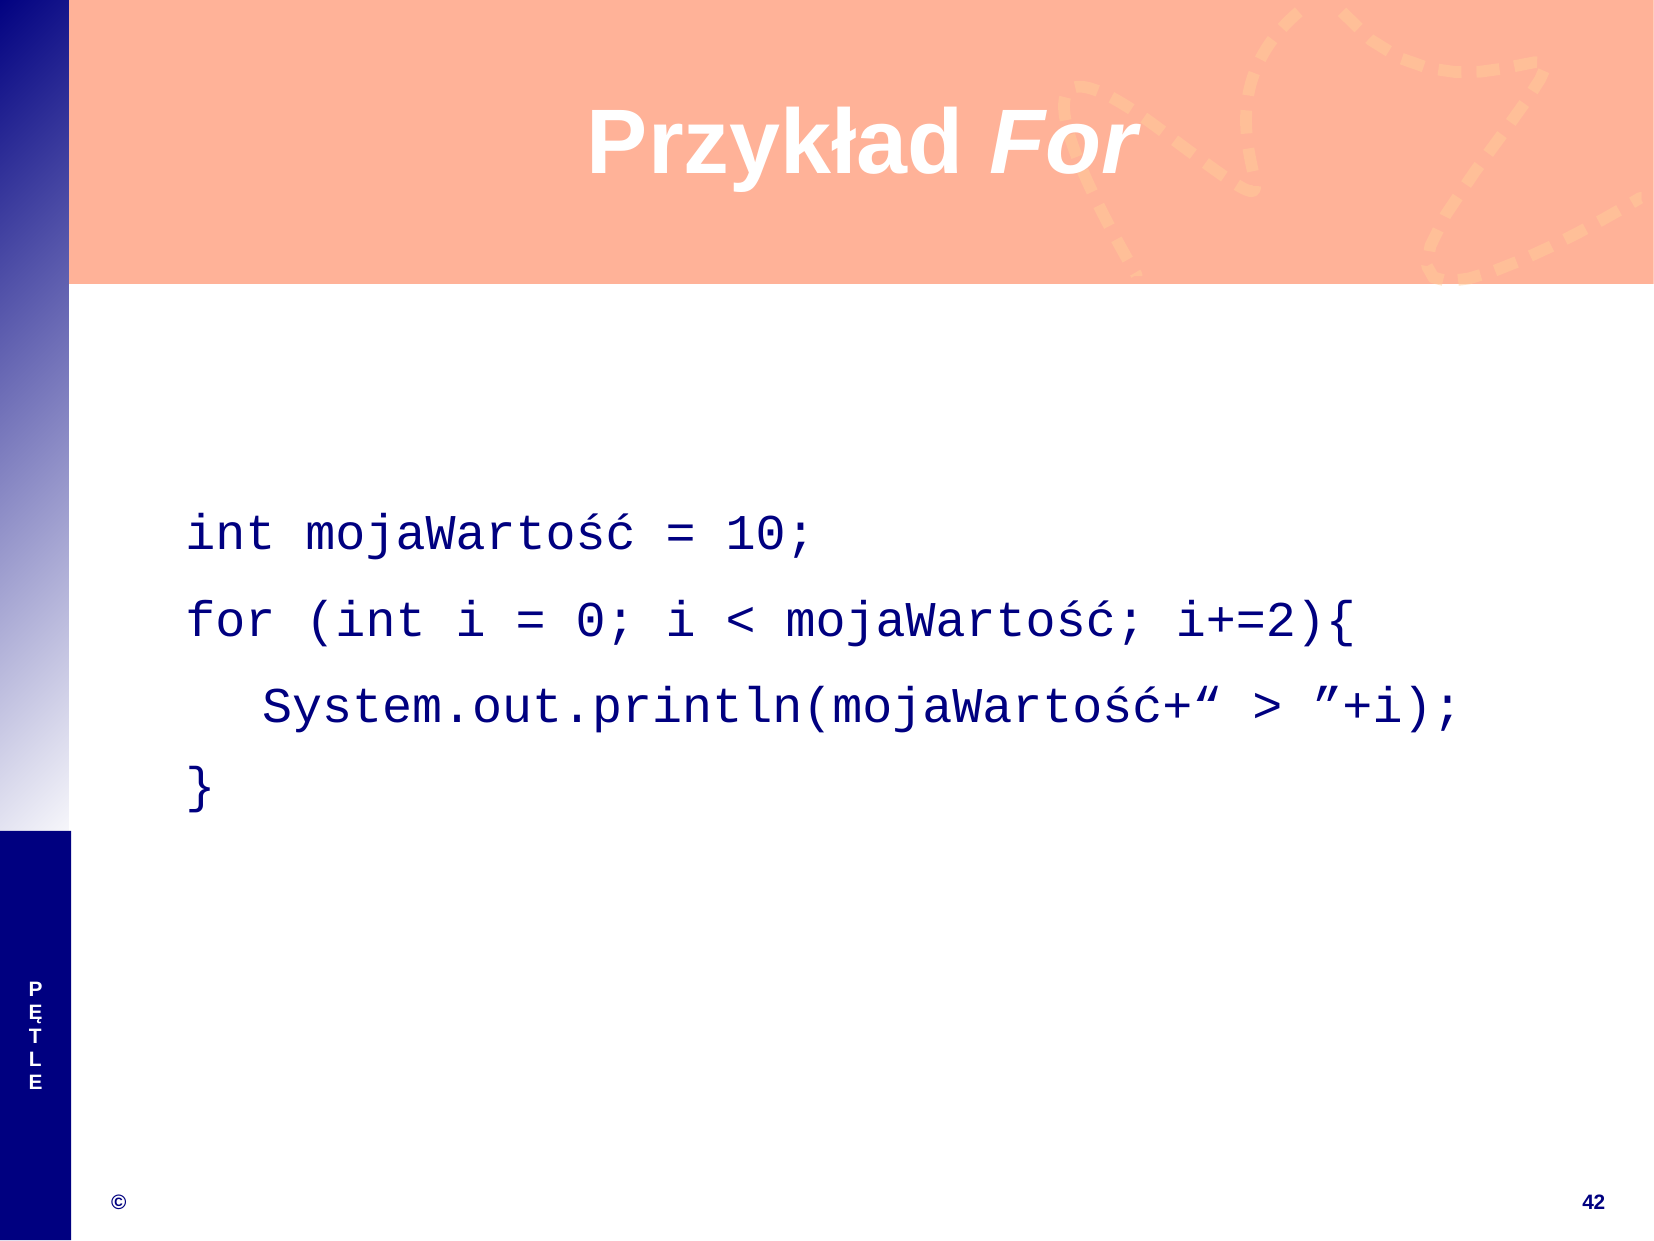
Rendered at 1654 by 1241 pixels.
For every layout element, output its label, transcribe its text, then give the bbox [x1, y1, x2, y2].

list int mojaWartość = 10; for (int i = 0; i < mojaWartość; i+=2){ System.out.println(mojaWartość+“ > ”+i); } [167, 508, 1557, 847]
title Przykład For [70, 37, 1654, 246]
text_box P Ę T L E [0, 830, 71, 1241]
